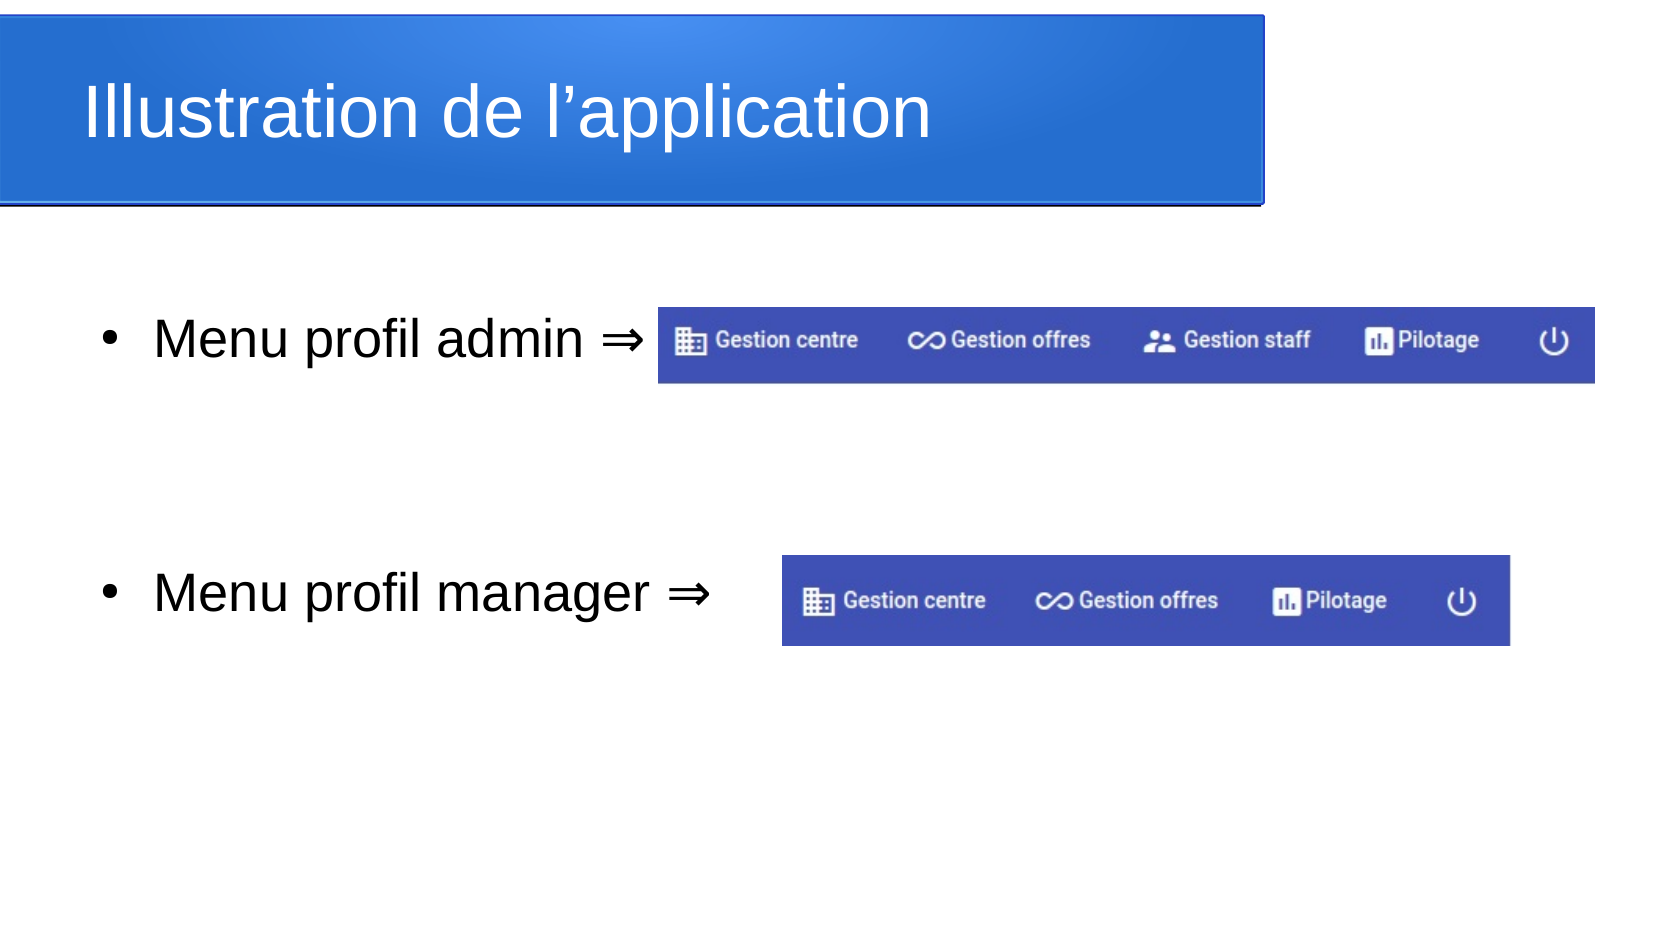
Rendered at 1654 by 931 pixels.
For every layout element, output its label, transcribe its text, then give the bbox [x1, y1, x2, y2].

title Illustration de l’application [82, 35, 1235, 189]
picture [782, 555, 1512, 646]
list Menu profil admin ⇒ Menu profil manager ⇒ [82, 224, 1571, 764]
picture [658, 307, 1595, 387]
